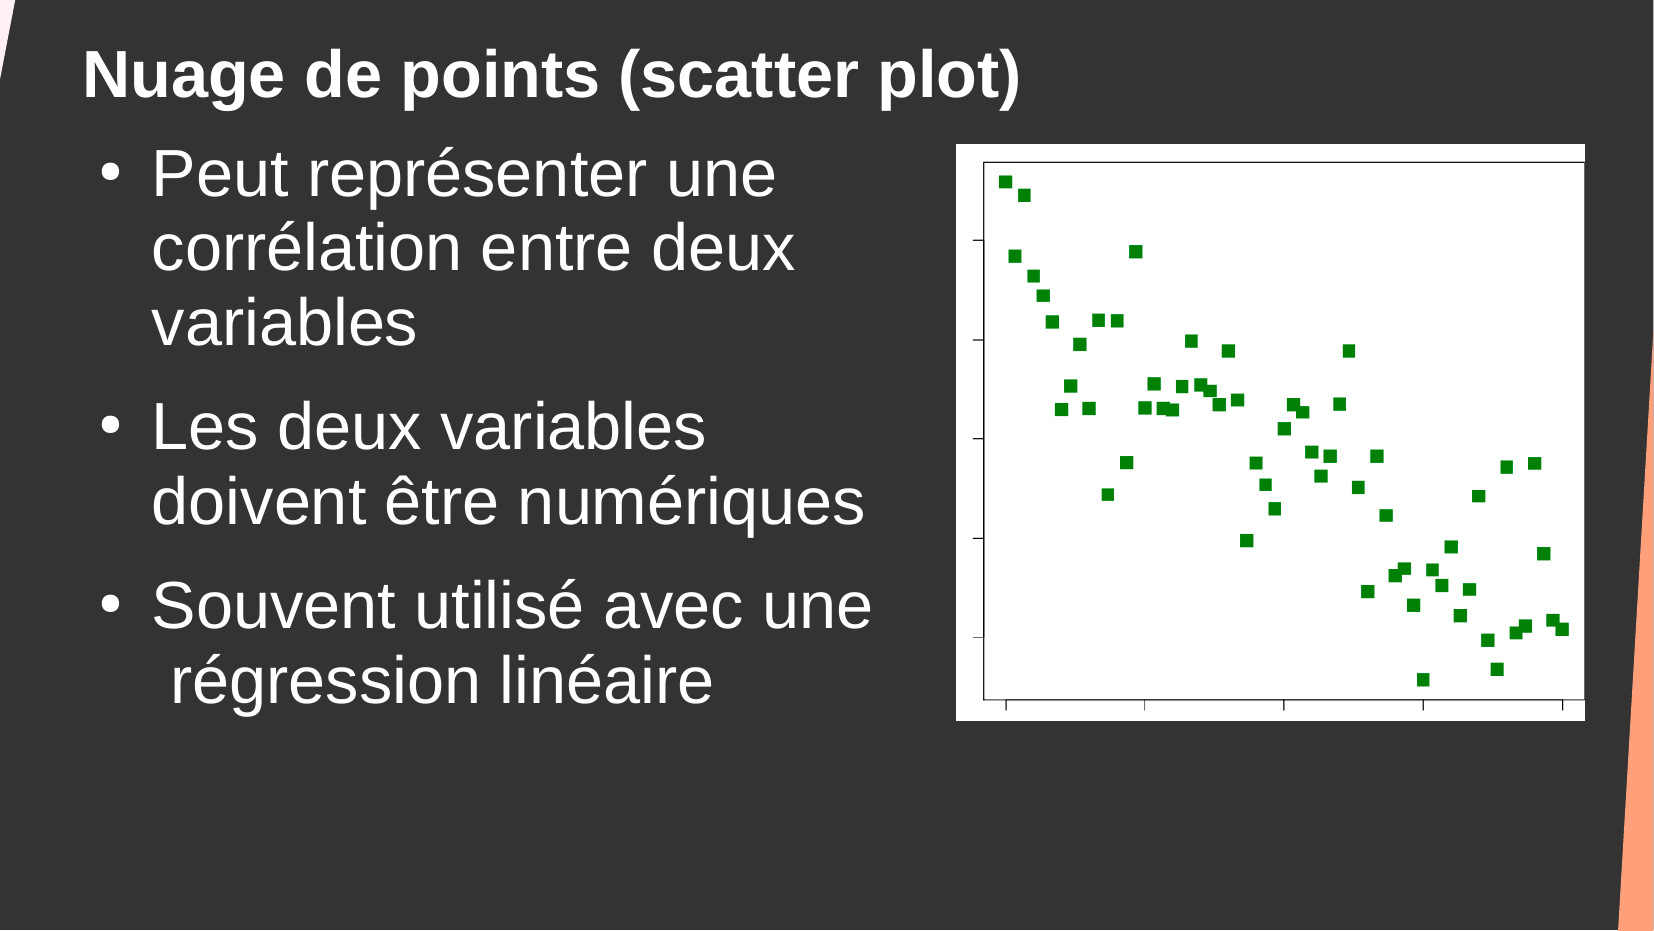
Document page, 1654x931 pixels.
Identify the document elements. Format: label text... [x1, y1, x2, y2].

list Peut représenter une corrélation entre deux variables Les deux variables doivent être numériques Souvent utilisé avec une régression linéaire [80, 135, 886, 815]
title Nuage de points (scatter plot) [82, 37, 1571, 115]
picture [956, 144, 1585, 721]
text_box [0, 0, 16, 80]
text_box [1618, 320, 1654, 931]
